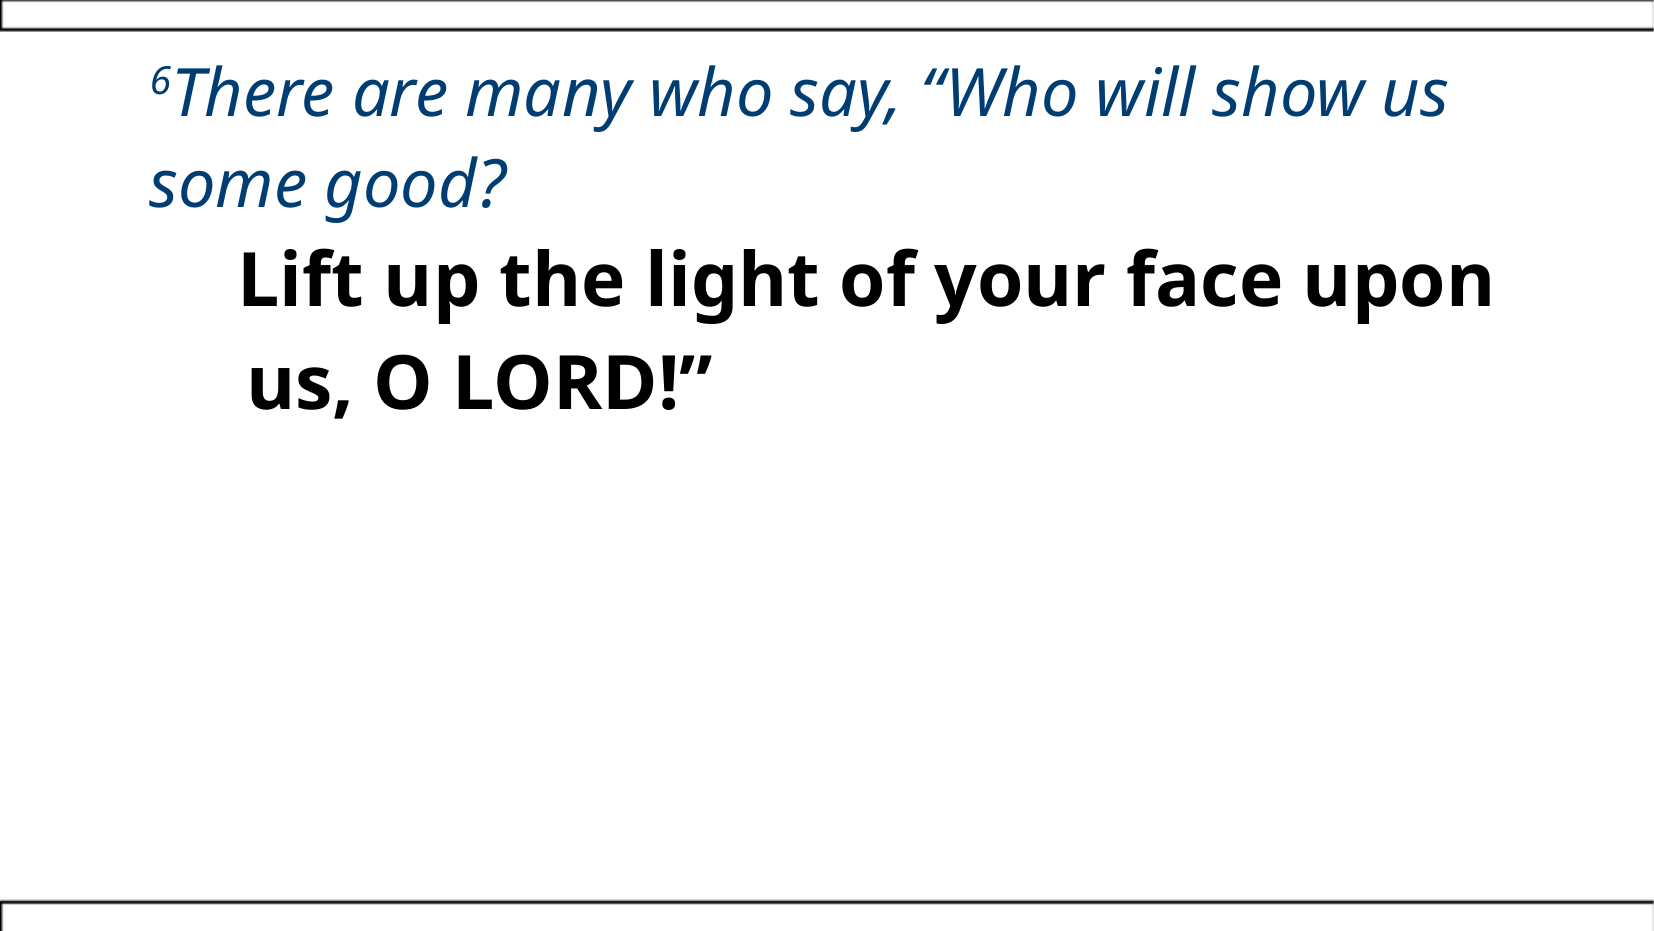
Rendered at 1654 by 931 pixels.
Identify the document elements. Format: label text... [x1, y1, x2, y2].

text_box 6There are many who say, “Who will show us some good? Lift up the light of your face upon us, O LORD!” [135, 37, 1561, 436]
picture [0, 0, 1654, 931]
